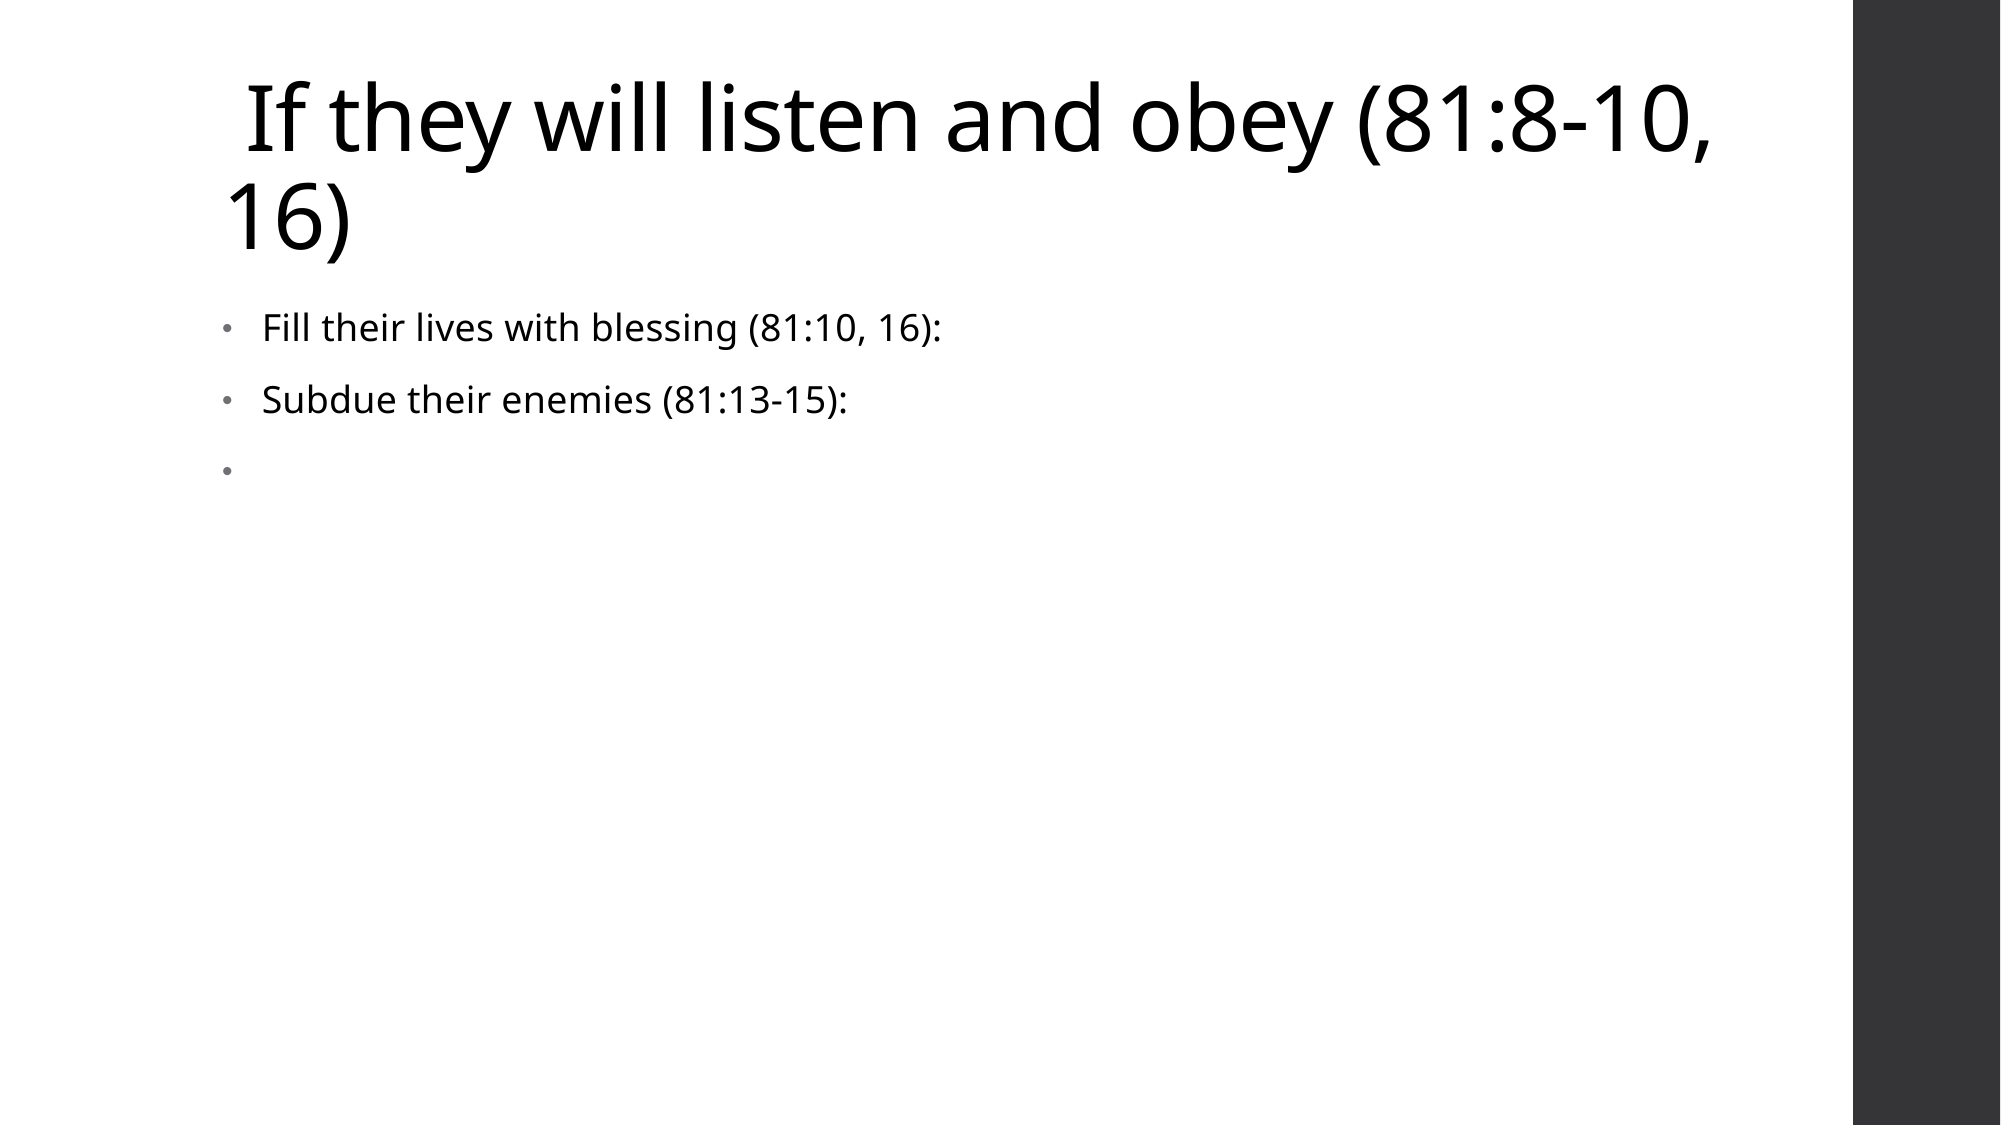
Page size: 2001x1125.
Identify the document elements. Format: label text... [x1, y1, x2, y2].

title If they will listen and obey (81:8-10, 16) [206, 60, 1797, 278]
list Fill their lives with blessing (81:10, 16): Subdue their enemies (81:13-15): [206, 299, 1617, 1014]
